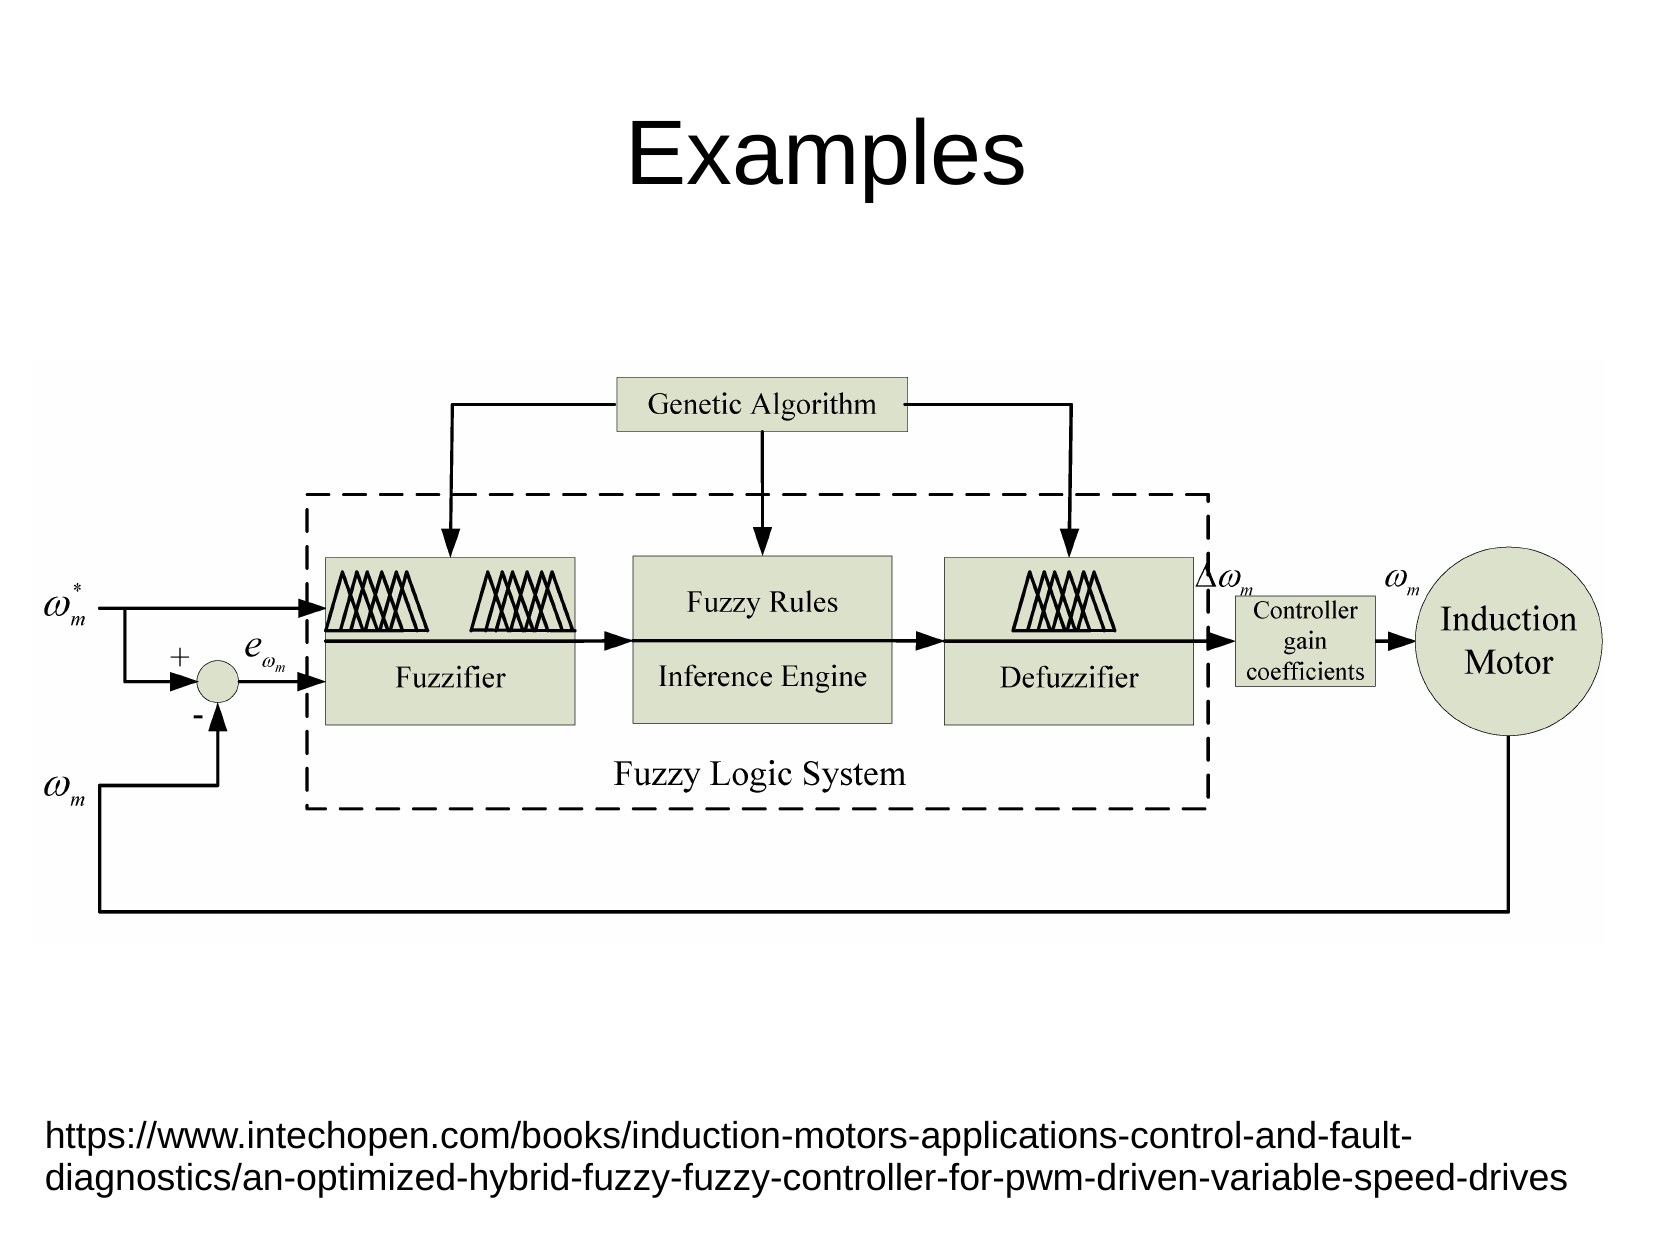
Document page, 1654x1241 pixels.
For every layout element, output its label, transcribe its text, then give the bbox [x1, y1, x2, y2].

picture [30, 359, 1606, 946]
text_box https://www.intechopen.com/books/induction-motors-applications-control-and-fault-diagnostics/an-optimized-hybrid-fuzzy-fuzzy-controller-for-pwm-driven-variable-speed-drives [30, 1107, 1606, 1207]
title Examples [82, 49, 1571, 257]
